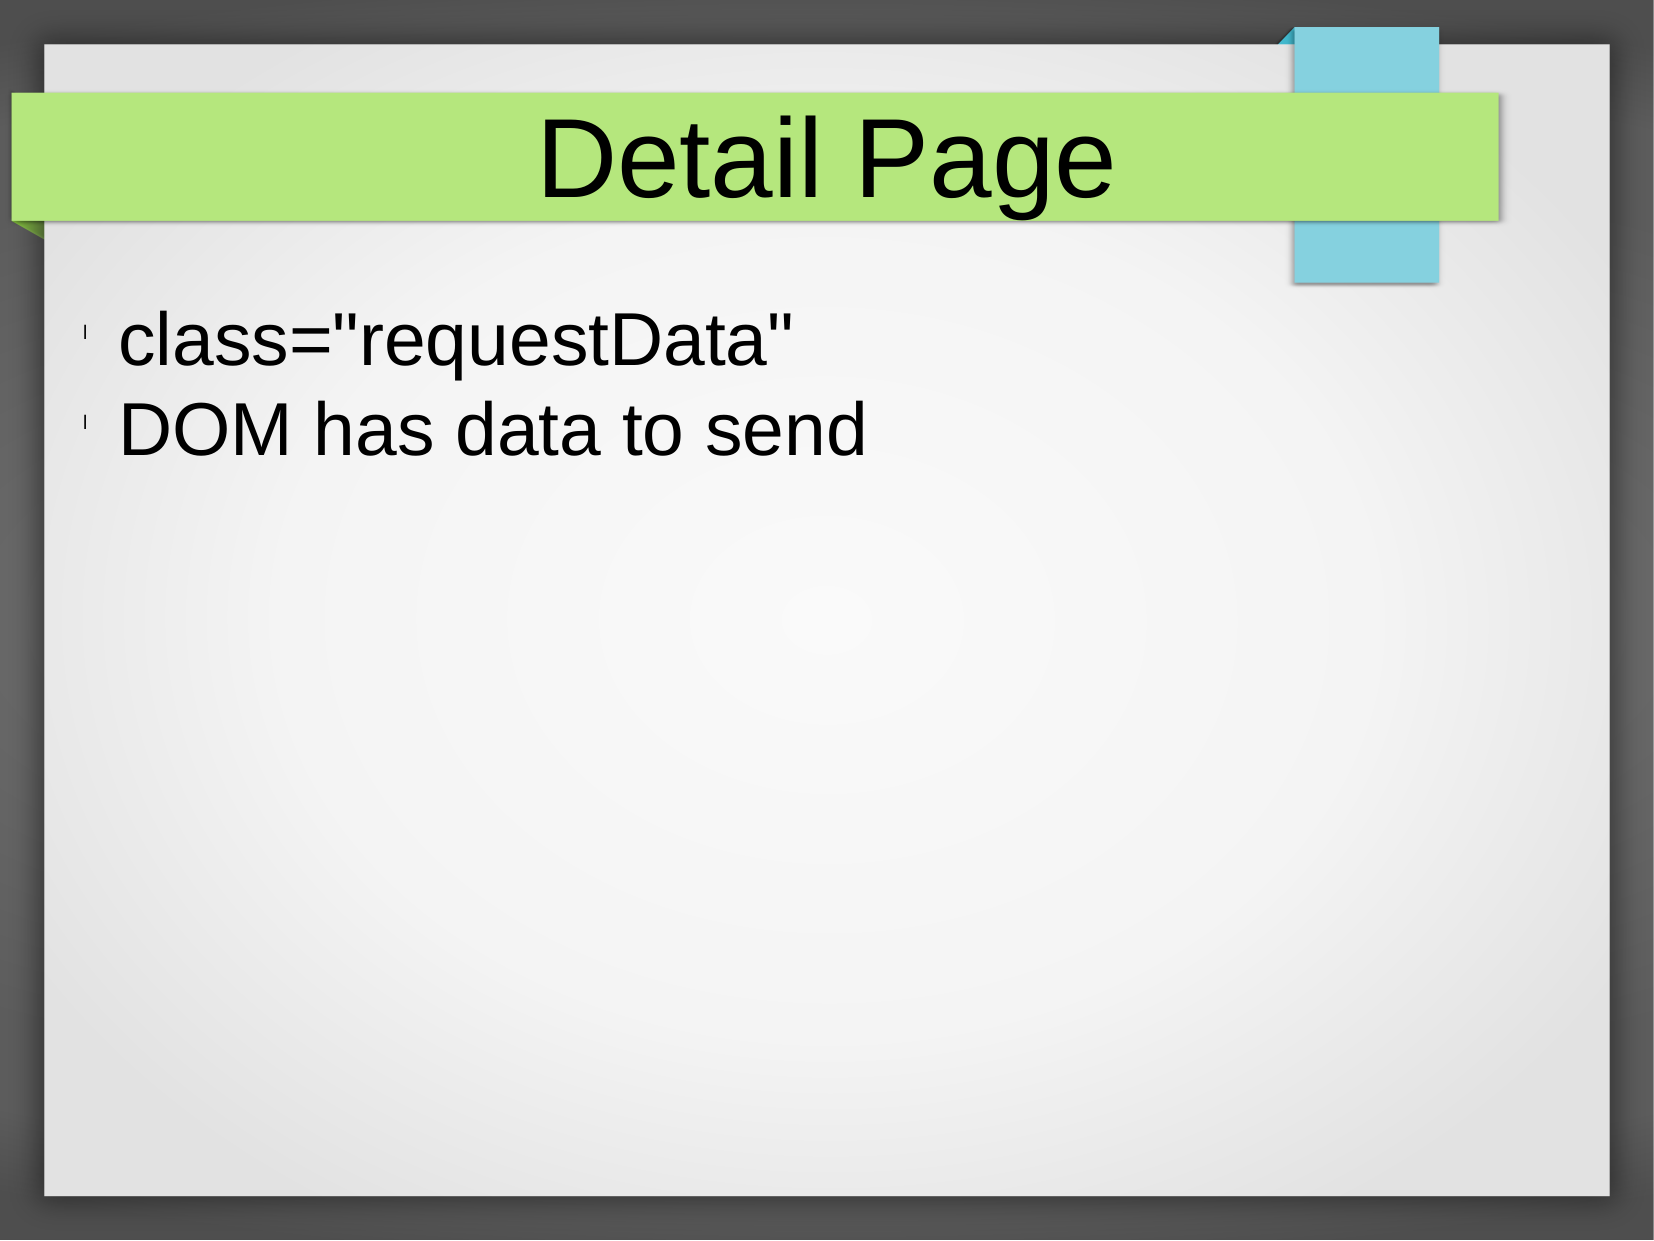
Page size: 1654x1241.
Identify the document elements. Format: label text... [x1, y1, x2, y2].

picture [0, 0, 1654, 1240]
text_box class="requestData" DOM has data to send [82, 290, 1571, 1010]
text_box Detail Page [82, 49, 1571, 257]
